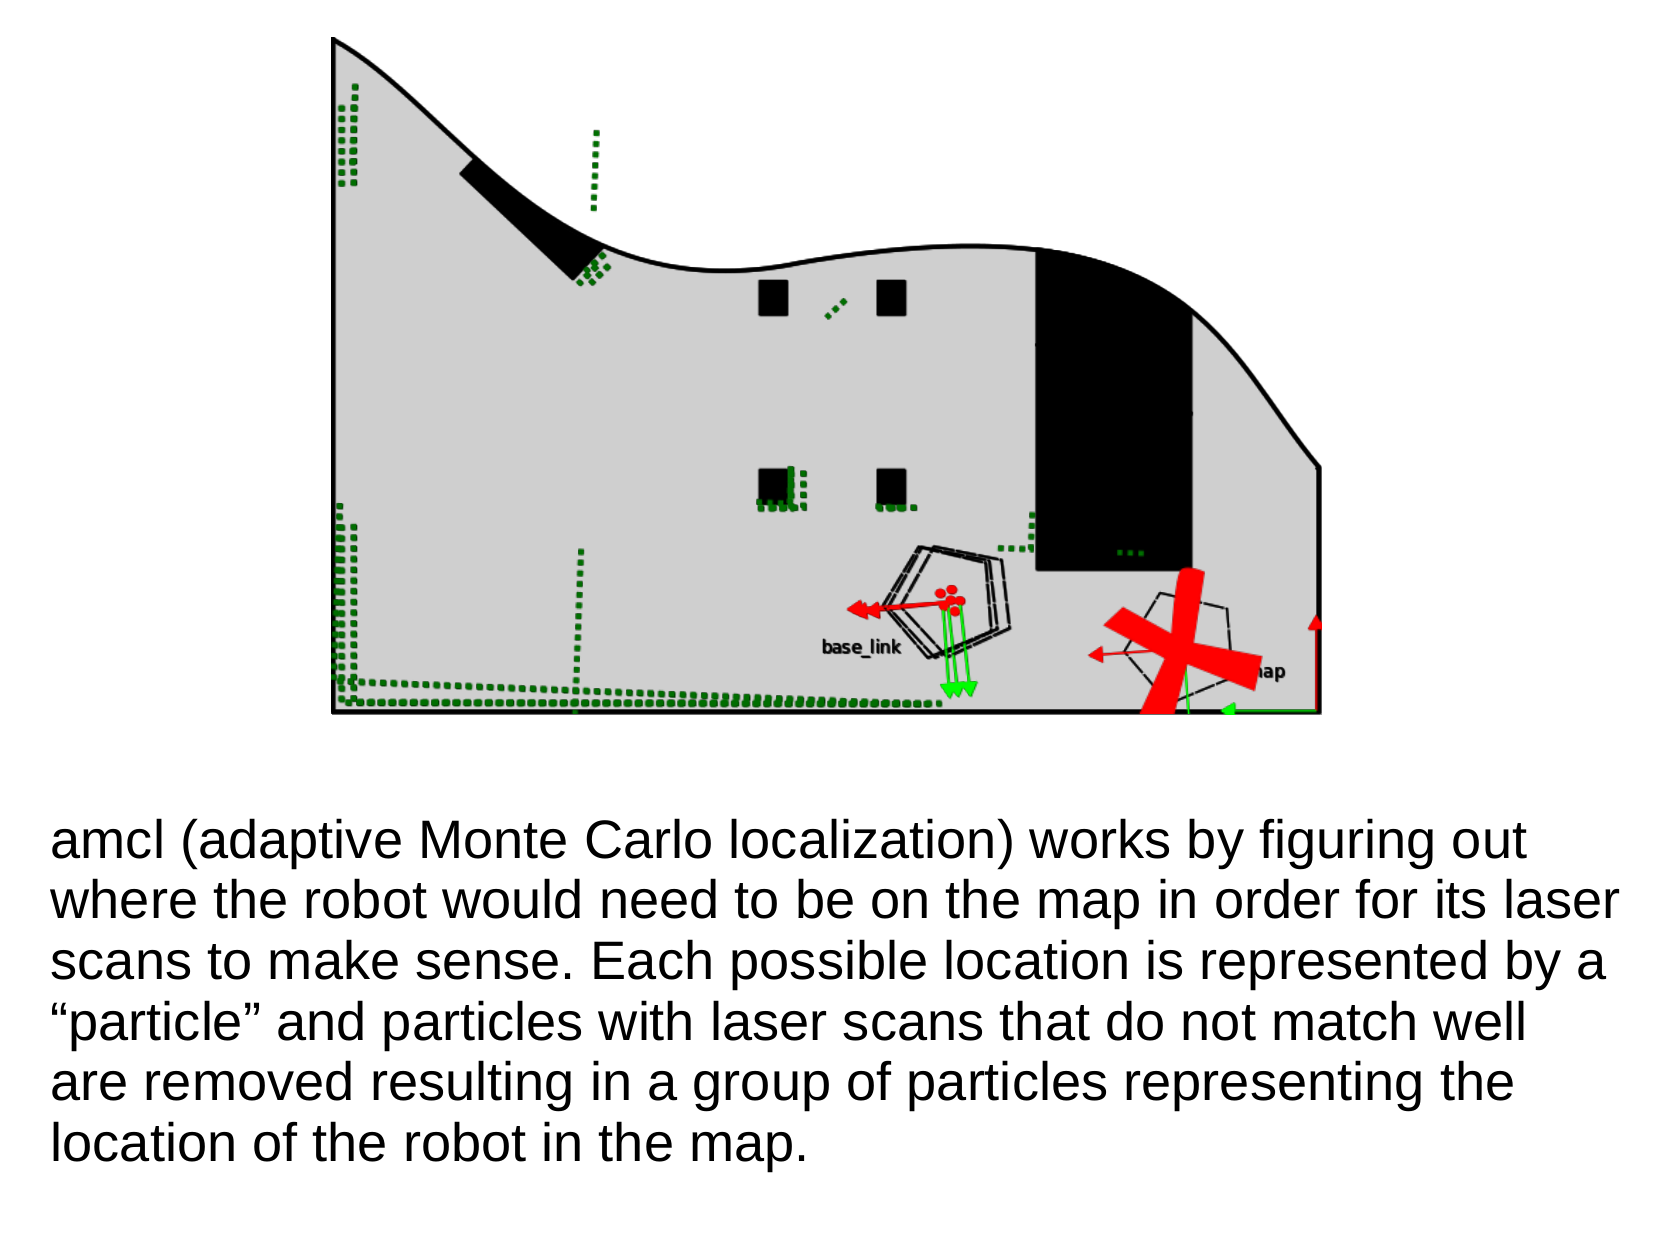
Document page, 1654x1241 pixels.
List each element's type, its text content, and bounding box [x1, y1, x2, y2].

picture [331, 37, 1322, 715]
text_box amcl (adaptive Monte Carlo localization) works by figuring out where the robot would need to be on the map in order for its laser scans to make sense. Each possible location is represented by a “particle” and particles with laser scans that do not match well are removed resulting in a group of particles representing the location of the robot in the map. [35, 801, 1653, 1180]
